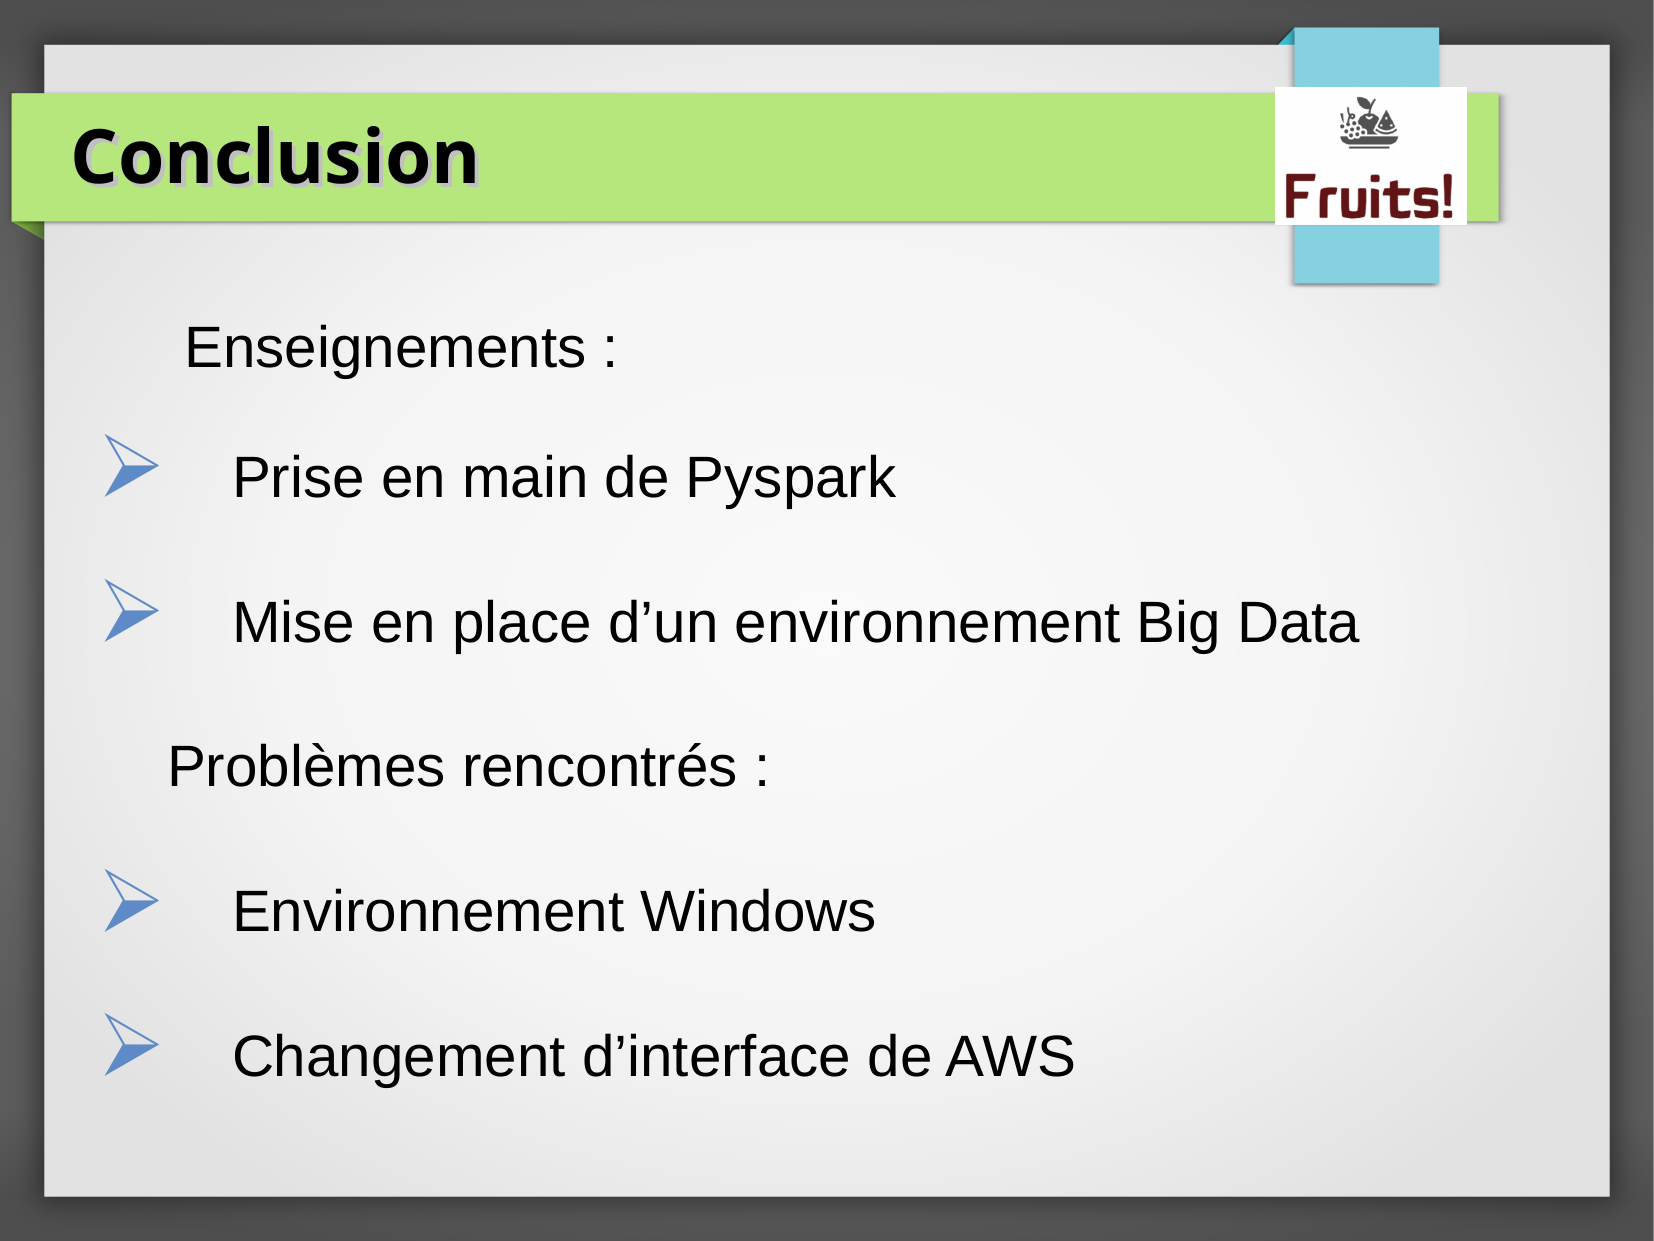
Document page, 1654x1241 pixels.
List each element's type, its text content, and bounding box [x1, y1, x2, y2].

text_box Enseignements : Prise en main de Pyspark Mise en place d’un environnement Big Data Problèmes rencontrés : Environnement Windows Changement d’interface de AWS [82, 307, 1489, 1222]
picture [0, 0, 1654, 1241]
title Conclusion [70, 70, 1406, 238]
